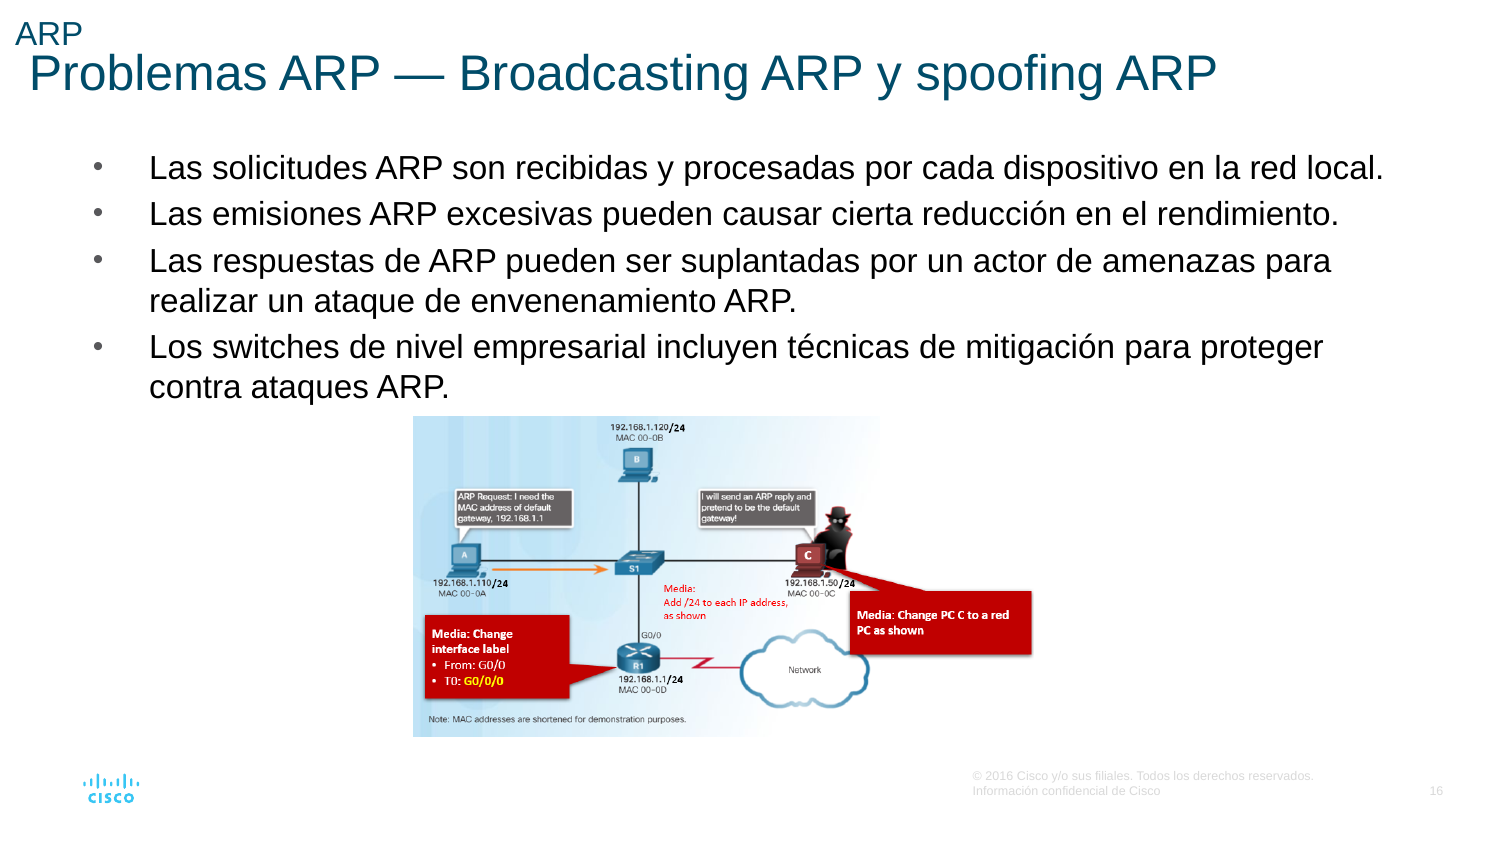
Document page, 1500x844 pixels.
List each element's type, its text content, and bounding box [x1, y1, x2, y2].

list Las solicitudes ARP son recibidas y procesadas por cada dispositivo en la red local. Las emisiones ARP excesivas pueden causar cierta reducción en el rendimiento. Las respuestas de ARP pueden ser suplantadas por un actor de amenazas para realizar un ataque de envenenamiento ARP. Los switches de nivel empresarial incluyen técnicas de mitigación para proteger contra ataques ARP. [77, 138, 1437, 338]
title ARP Problemas ARP — Broadcasting ARP y spoofing ARP [0, 0, 1369, 121]
picture [408, 413, 1034, 744]
